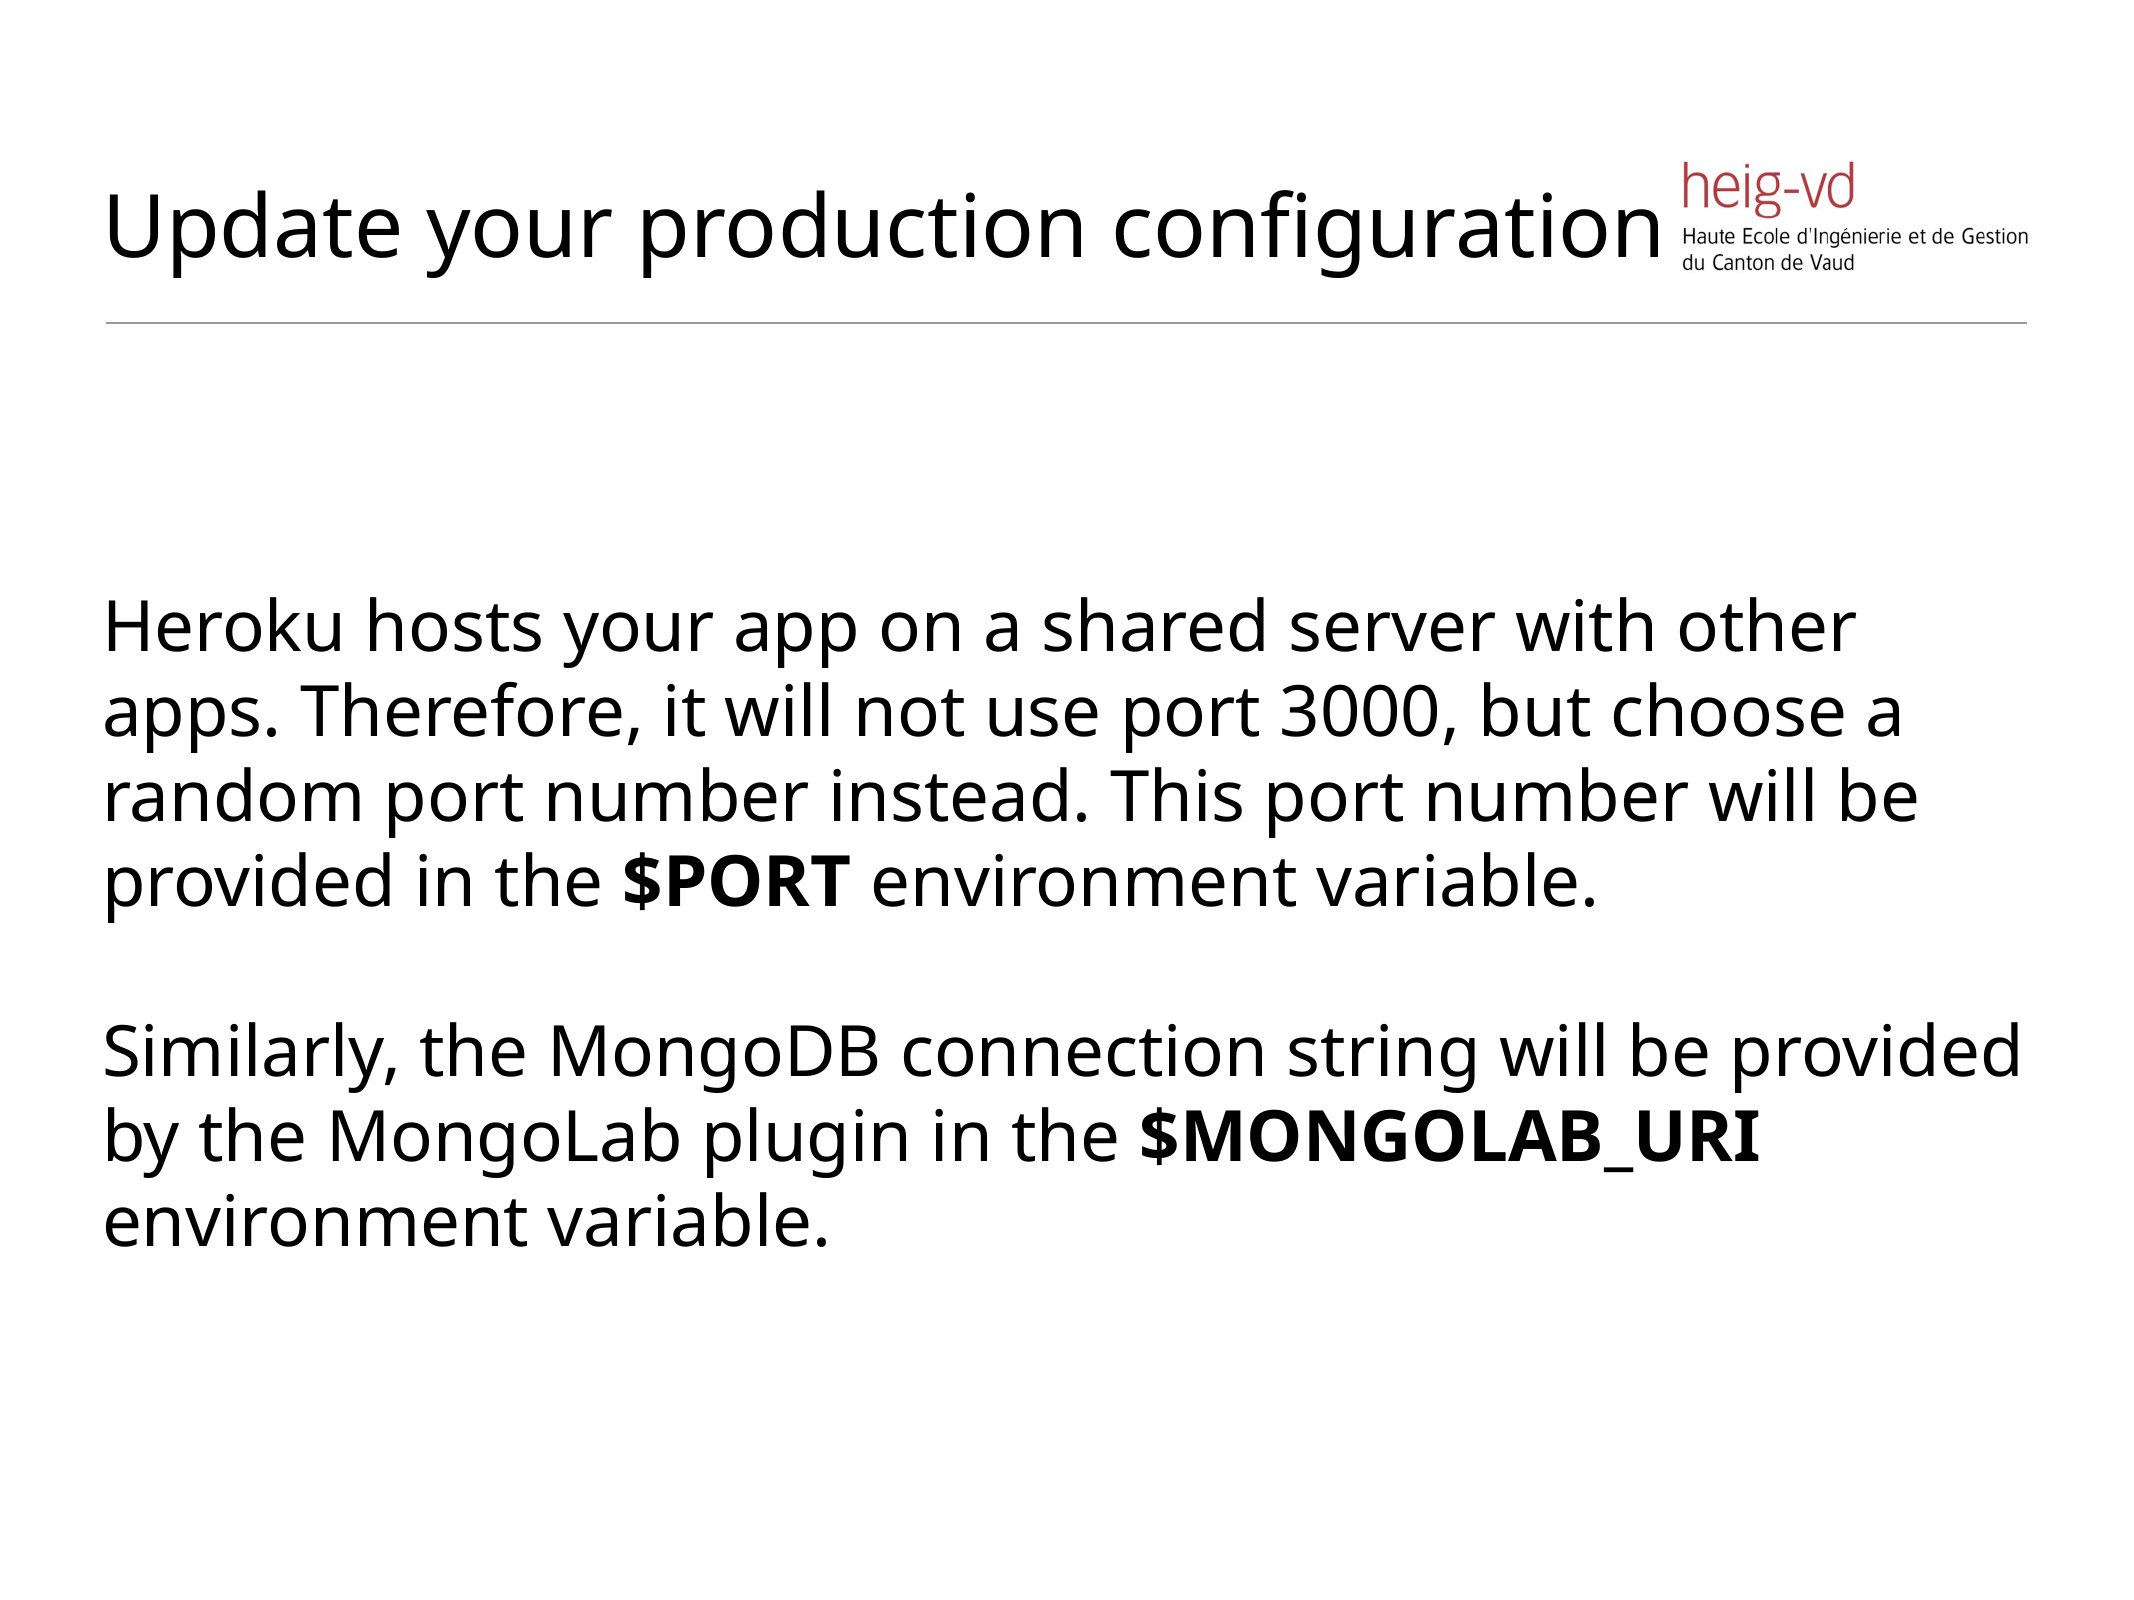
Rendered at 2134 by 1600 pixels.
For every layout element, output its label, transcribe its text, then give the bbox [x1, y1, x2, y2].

title Update your production configuration [93, 54, 2040, 284]
text_box Heroku hosts your app on a shared server with other apps. Therefore, it will not use port 3000, but choose a random port number instead. This port number will be provided in the $PORT environment variable. Similarly, the MongoDB connection string will be provided by the MongoLab plugin in the $MONGOLAB_URI environment variable. [93, 572, 2040, 1269]
